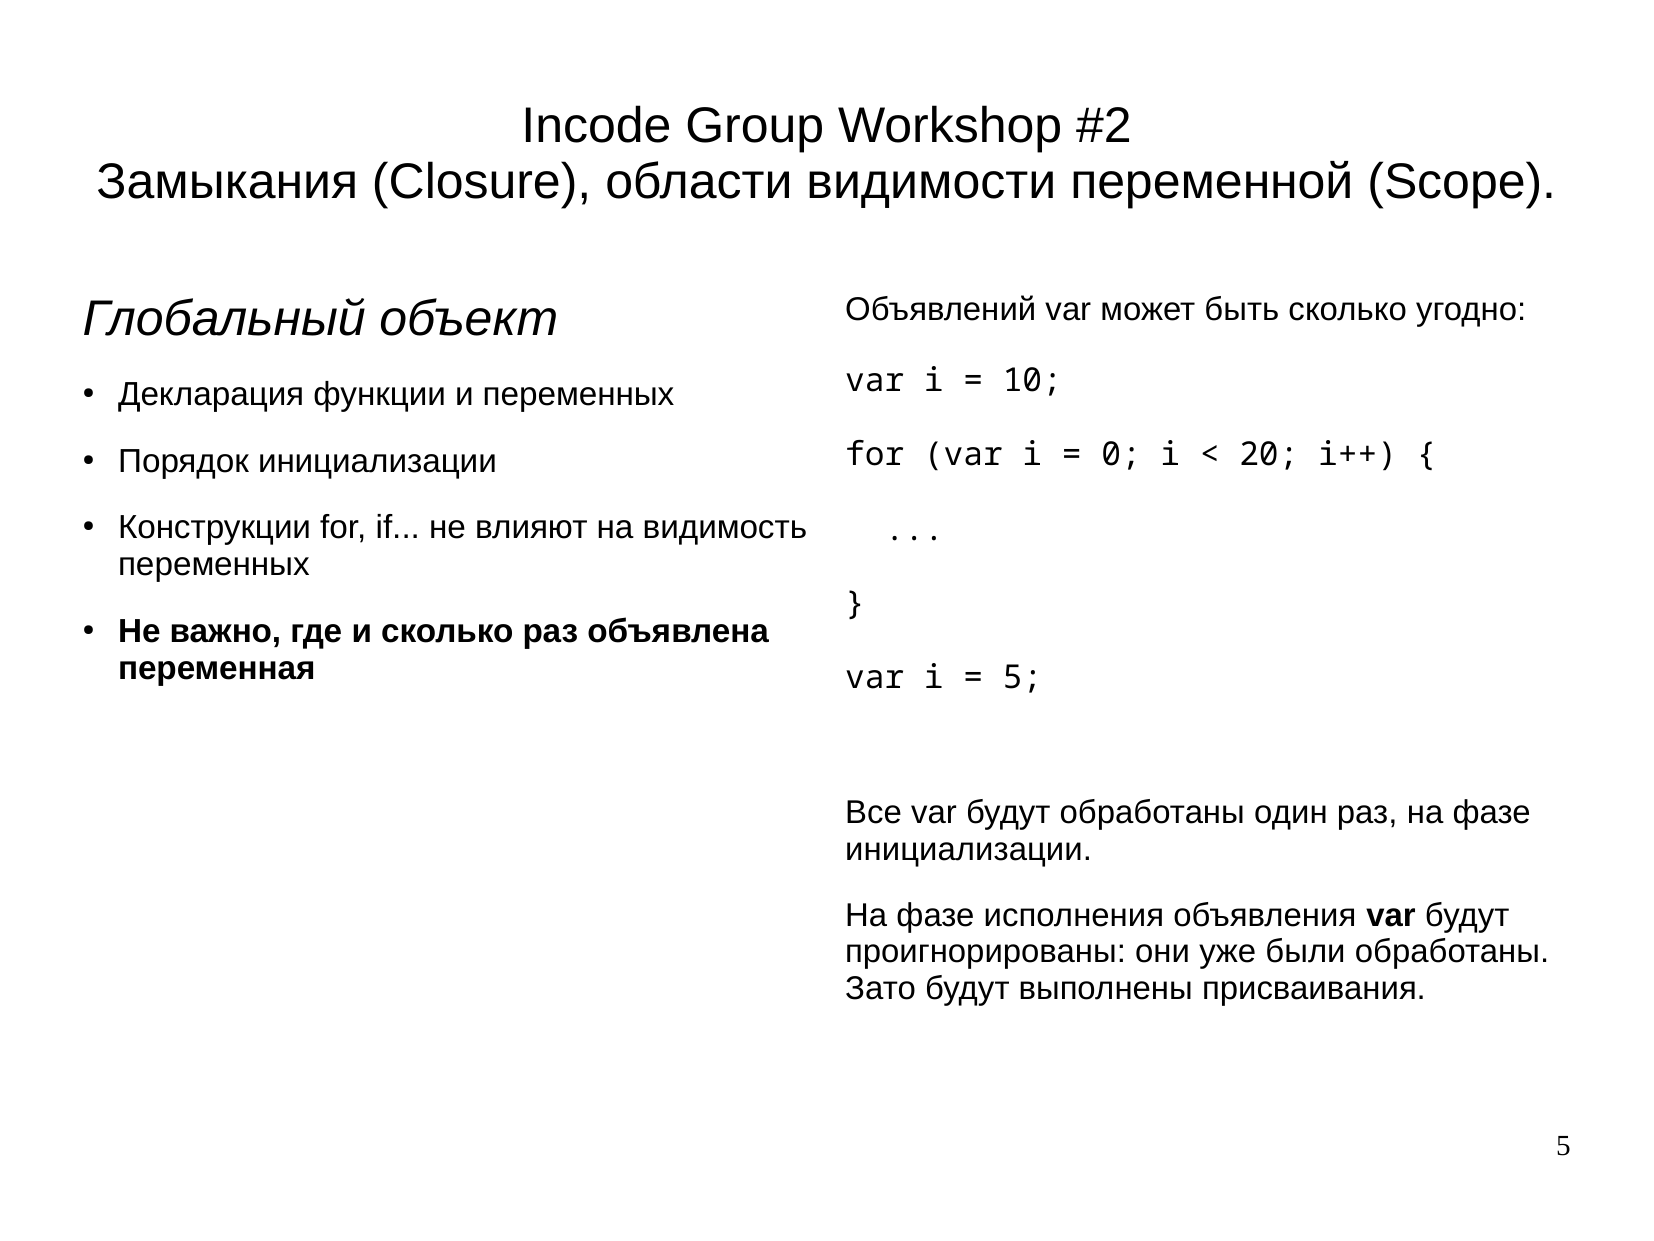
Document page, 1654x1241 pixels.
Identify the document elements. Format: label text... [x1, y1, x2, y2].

list Объявлений var может быть сколько угодно: var i = 10; for (var i = 0; i < 20; i++) { ... } var i = 5; Все var будут обработаны один раз, на фазе инициализации. На фазе исполнения объявления var будут проигнорированы: они уже были обработаны. Зато будут выполнены присваивания. [845, 290, 1572, 1010]
list Глобальный объект Декларация функции и переменных Порядок инициализации Конструкции for, if... не влияют на видимость переменных Не важно, где и сколько раз объявлена переменная [82, 290, 809, 1010]
title Incode Group Workshop #2 Замыкания (Closure), области видимости переменной (Scope). [82, 49, 1571, 257]
